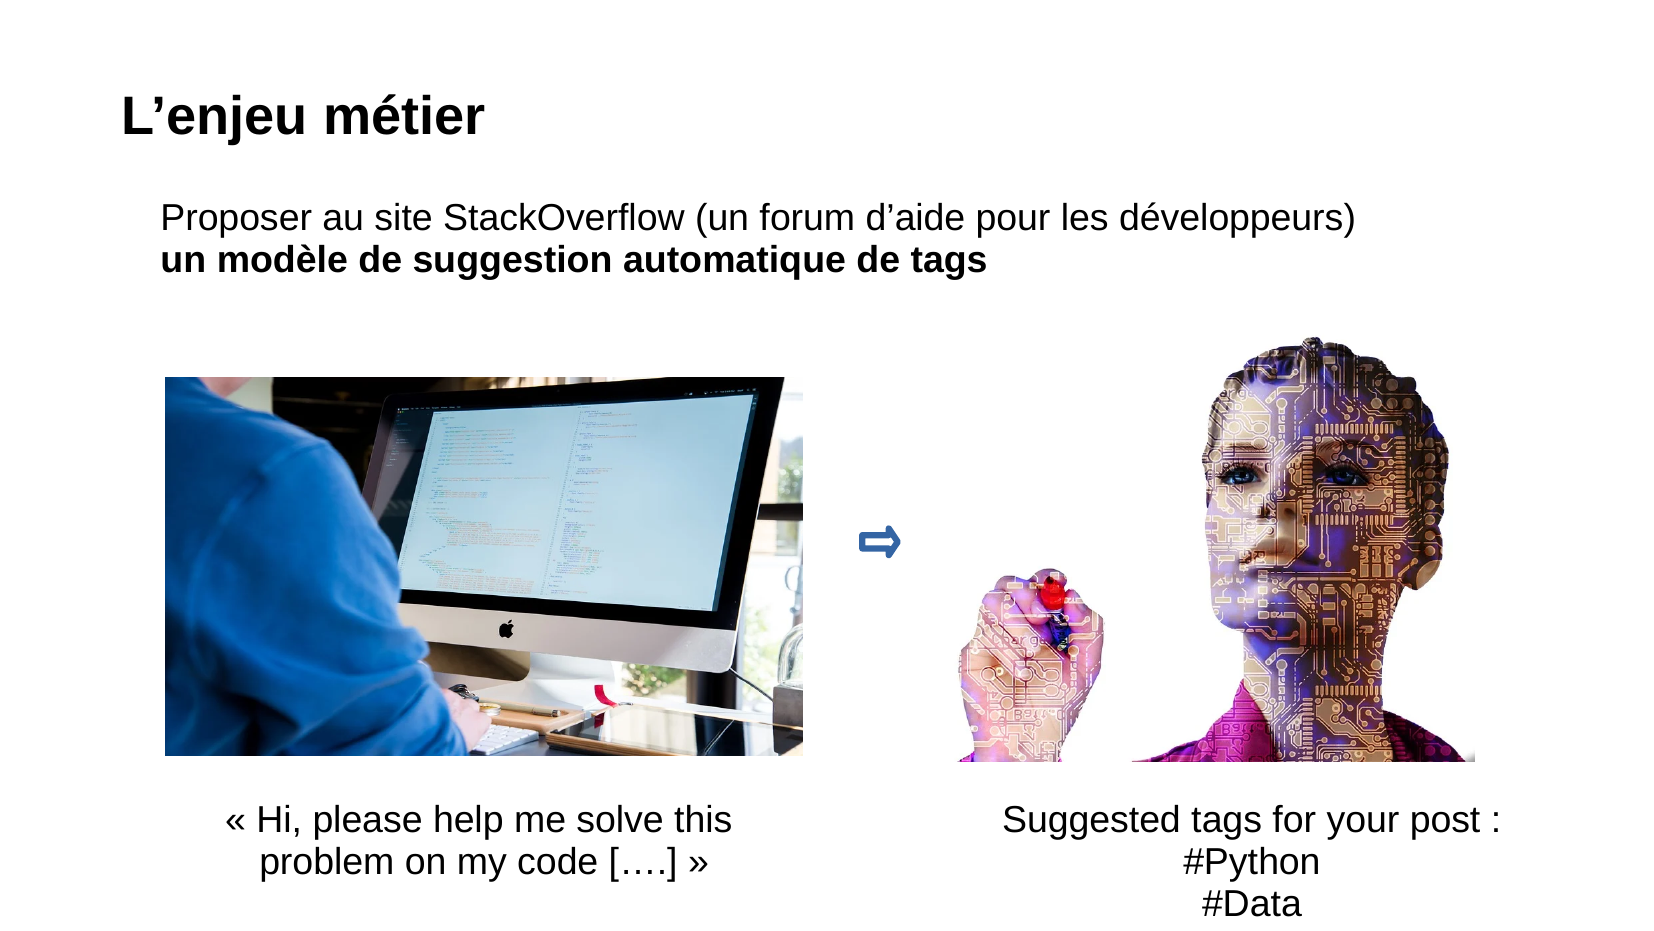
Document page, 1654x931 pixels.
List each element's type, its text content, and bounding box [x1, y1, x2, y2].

text_box L’enjeu métier [106, 78, 501, 154]
picture [165, 296, 1475, 762]
text_box [862, 528, 898, 556]
text_box Proposer au site StackOverflow (un forum d’aide pour les développeurs) un modèle de suggestion automatique de tags [145, 188, 1382, 288]
text_box Suggested tags for your post : #Python #Data [933, 791, 1571, 931]
text_box « Hi, please help me solve this problem on my code [….] » [165, 791, 804, 891]
